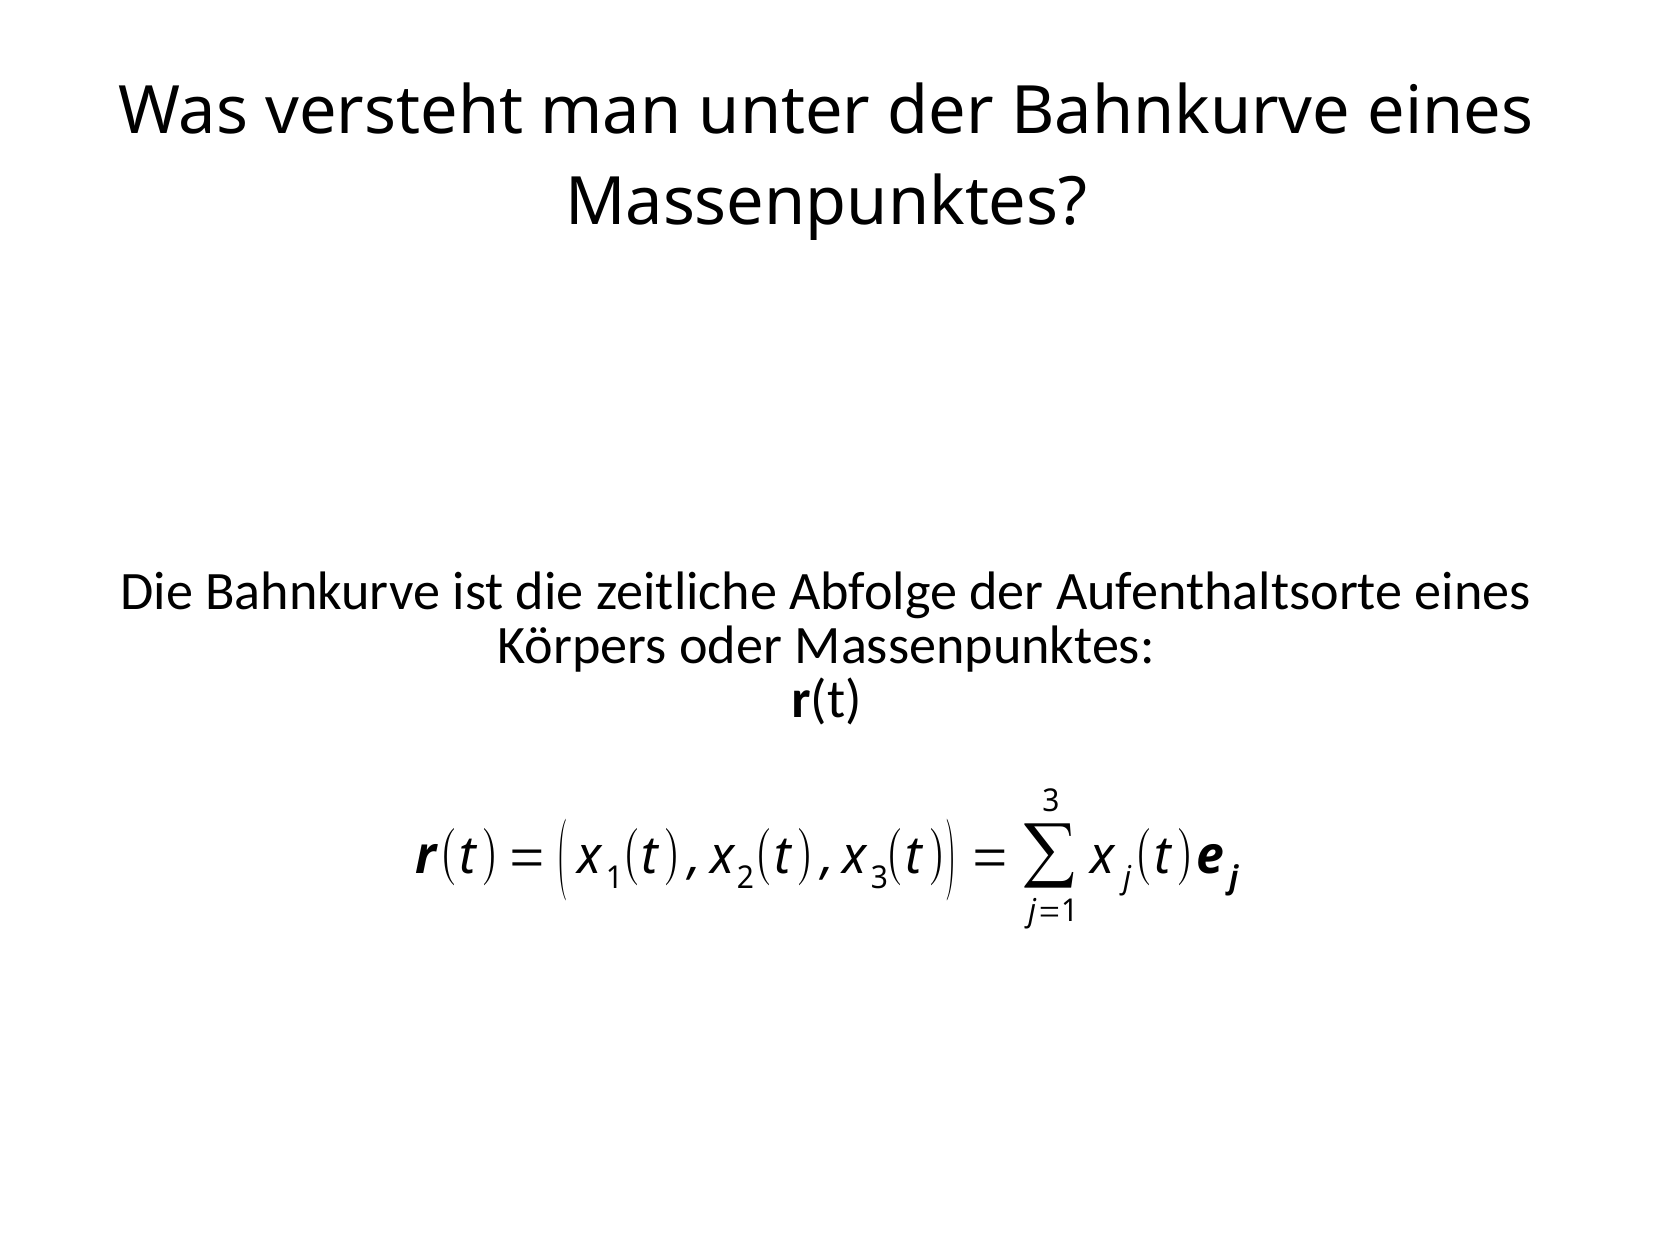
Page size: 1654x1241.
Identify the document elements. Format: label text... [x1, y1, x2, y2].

subtitle Die Bahnkurve ist die zeitliche Abfolge der Aufenthaltsorte eines Körpers oder Massenpunktes: r(t) [82, 290, 1571, 1010]
chart [407, 782, 1246, 931]
title Was versteht man unter der Bahnkurve eines Massenpunktes? [82, 49, 1571, 257]
